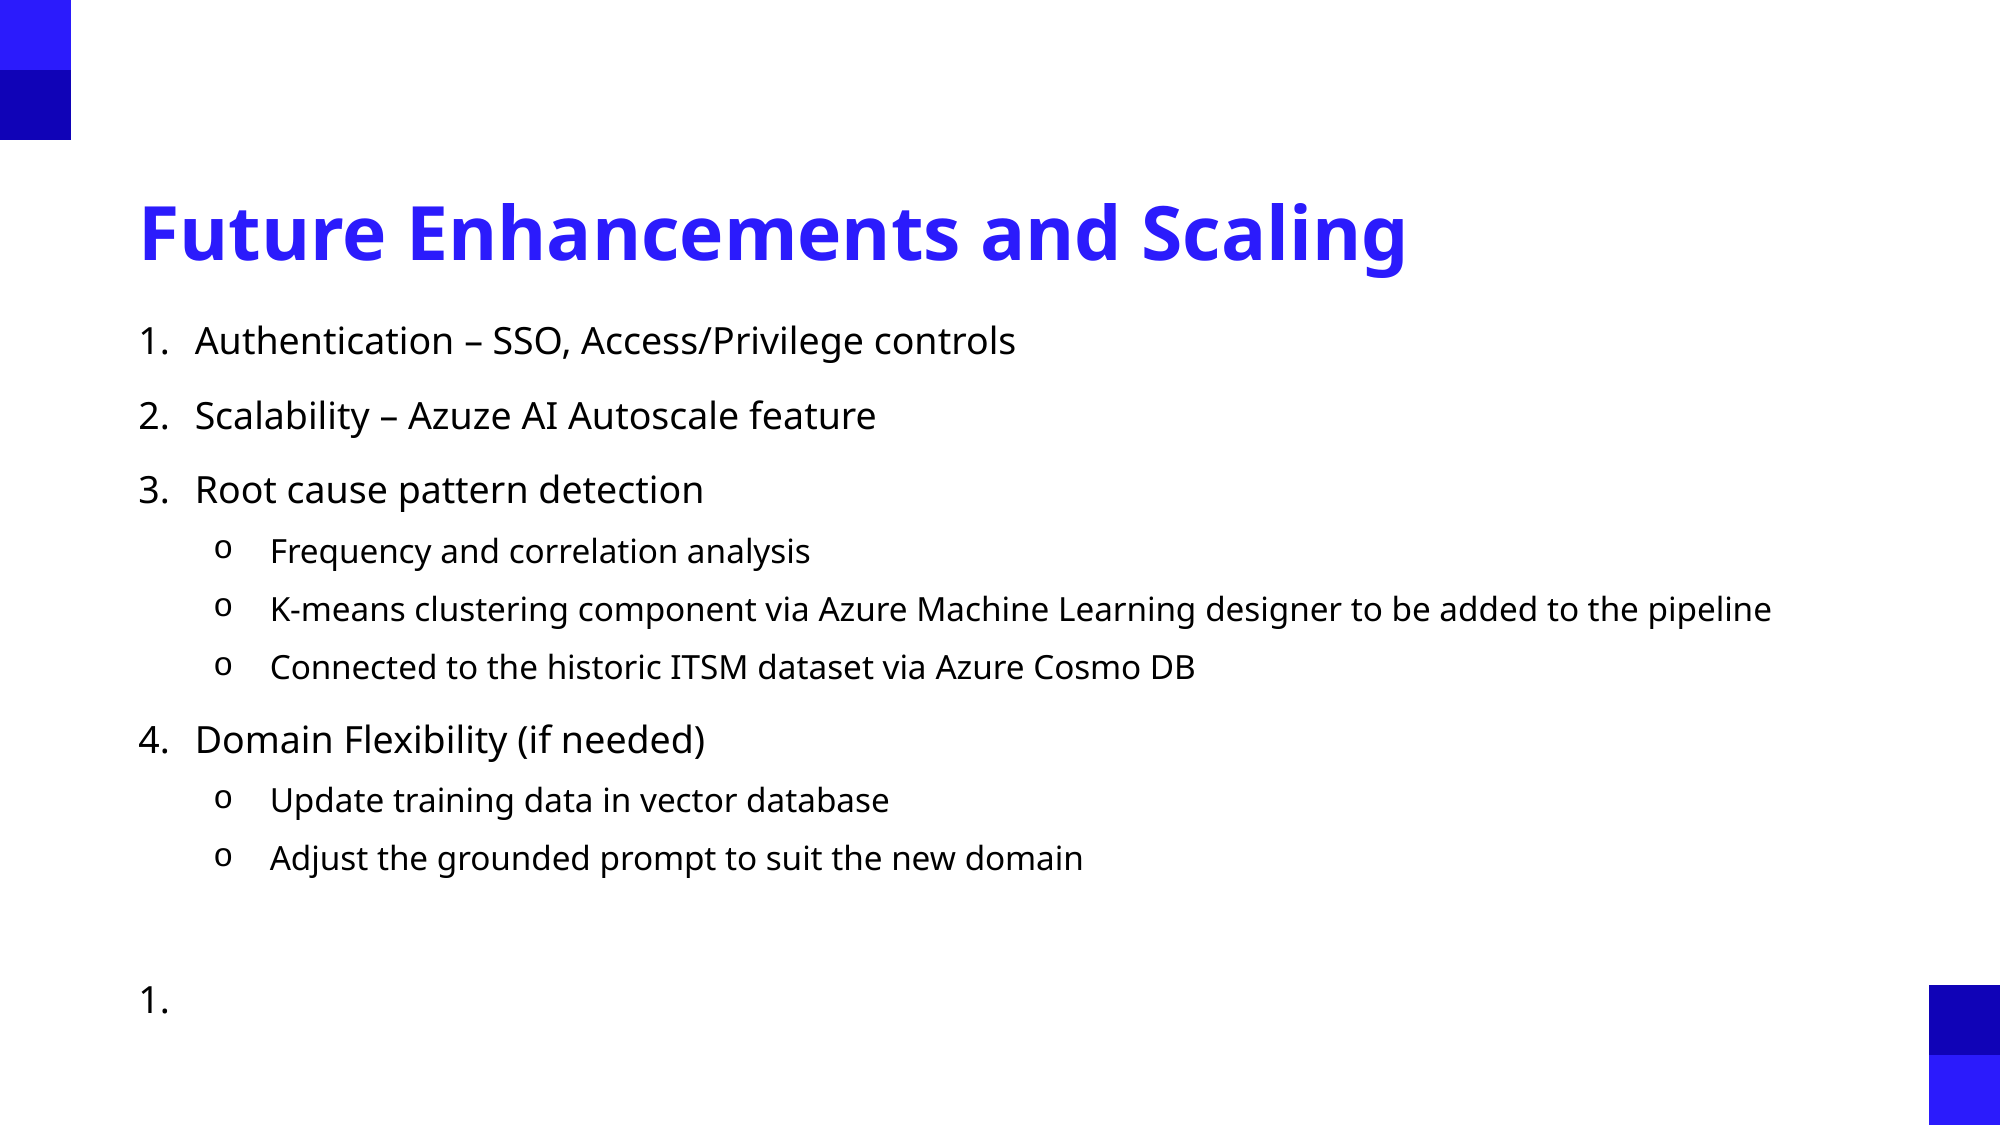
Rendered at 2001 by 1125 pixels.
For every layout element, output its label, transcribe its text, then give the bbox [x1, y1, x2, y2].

list Authentication – SSO, Access/Privilege controls Scalability – Azuze AI Autoscale feature Root cause pattern detection Frequency and correlation analysis K-means clustering component via Azure Machine Learning designer to be added to the pipeline Connected to the historic ITSM dataset via Azure Cosmo DB Domain Flexibility (if needed) Update training data in vector database Adjust the grounded prompt to suit the new domain [138, 307, 1862, 976]
title Future Enhancements and Scaling [138, 136, 1862, 276]
